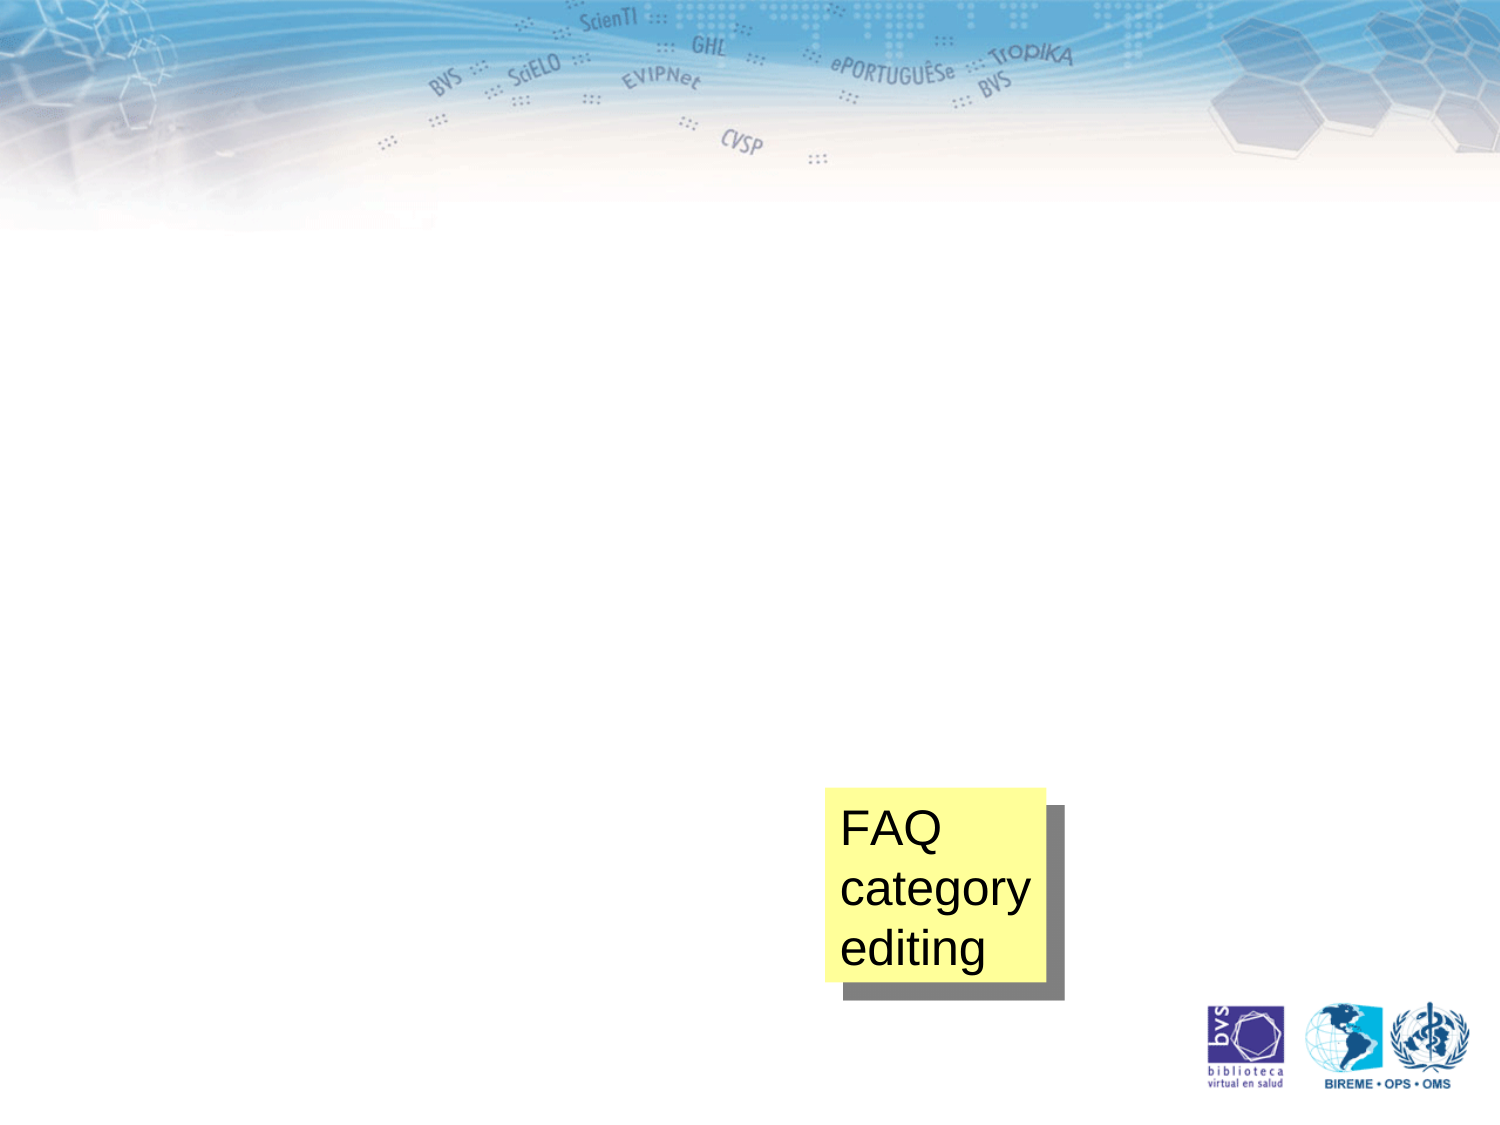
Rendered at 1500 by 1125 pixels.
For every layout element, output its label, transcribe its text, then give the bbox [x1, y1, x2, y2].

picture [0, 0, 1500, 1125]
text_box FAQ category editing [825, 787, 1047, 983]
